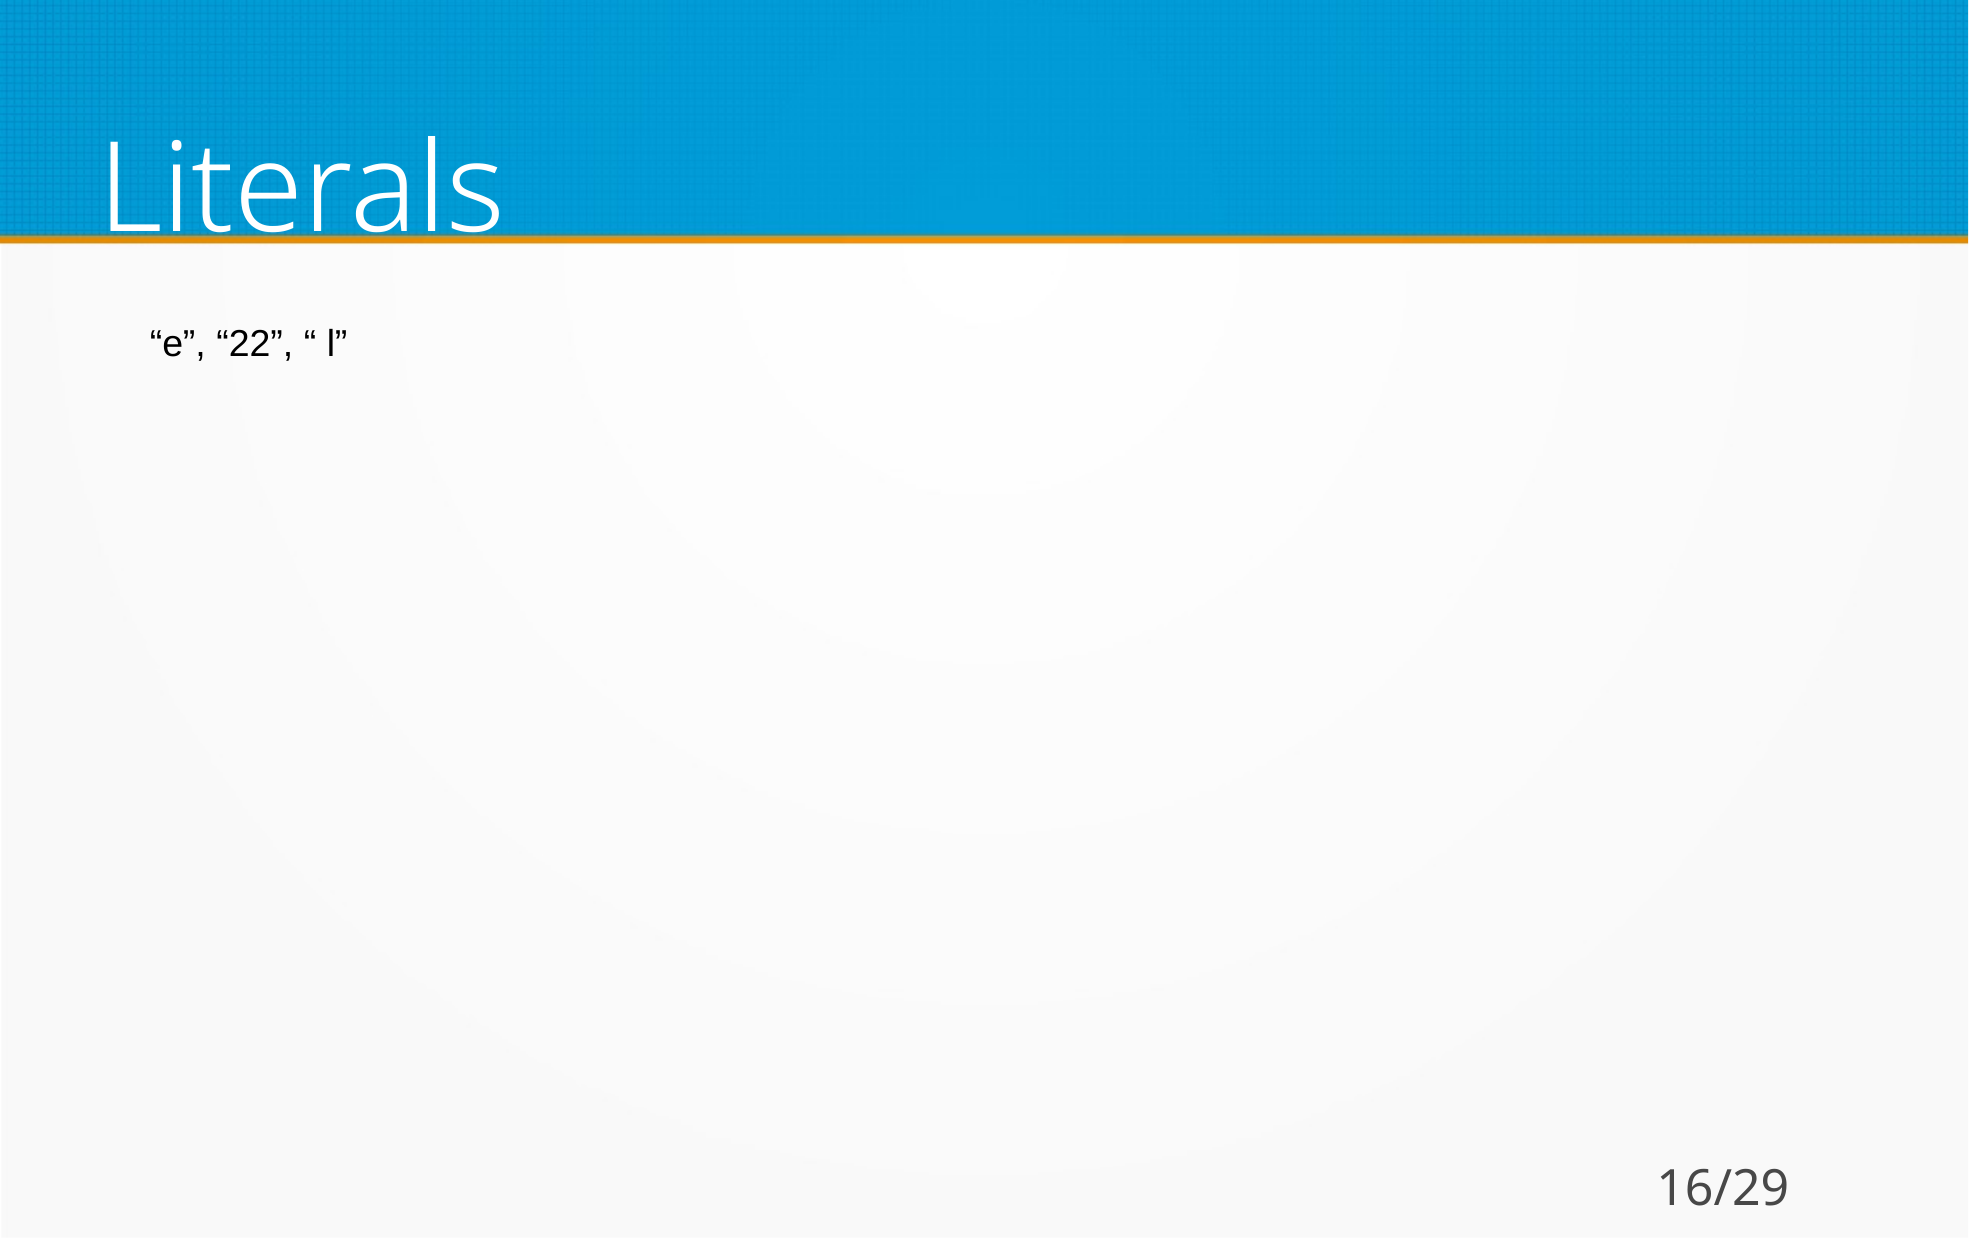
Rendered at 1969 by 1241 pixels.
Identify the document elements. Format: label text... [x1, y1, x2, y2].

title Literals [98, 49, 1870, 257]
text_box “e”, “22”, “ l” [135, 315, 856, 372]
picture [0, 233, 1969, 1241]
